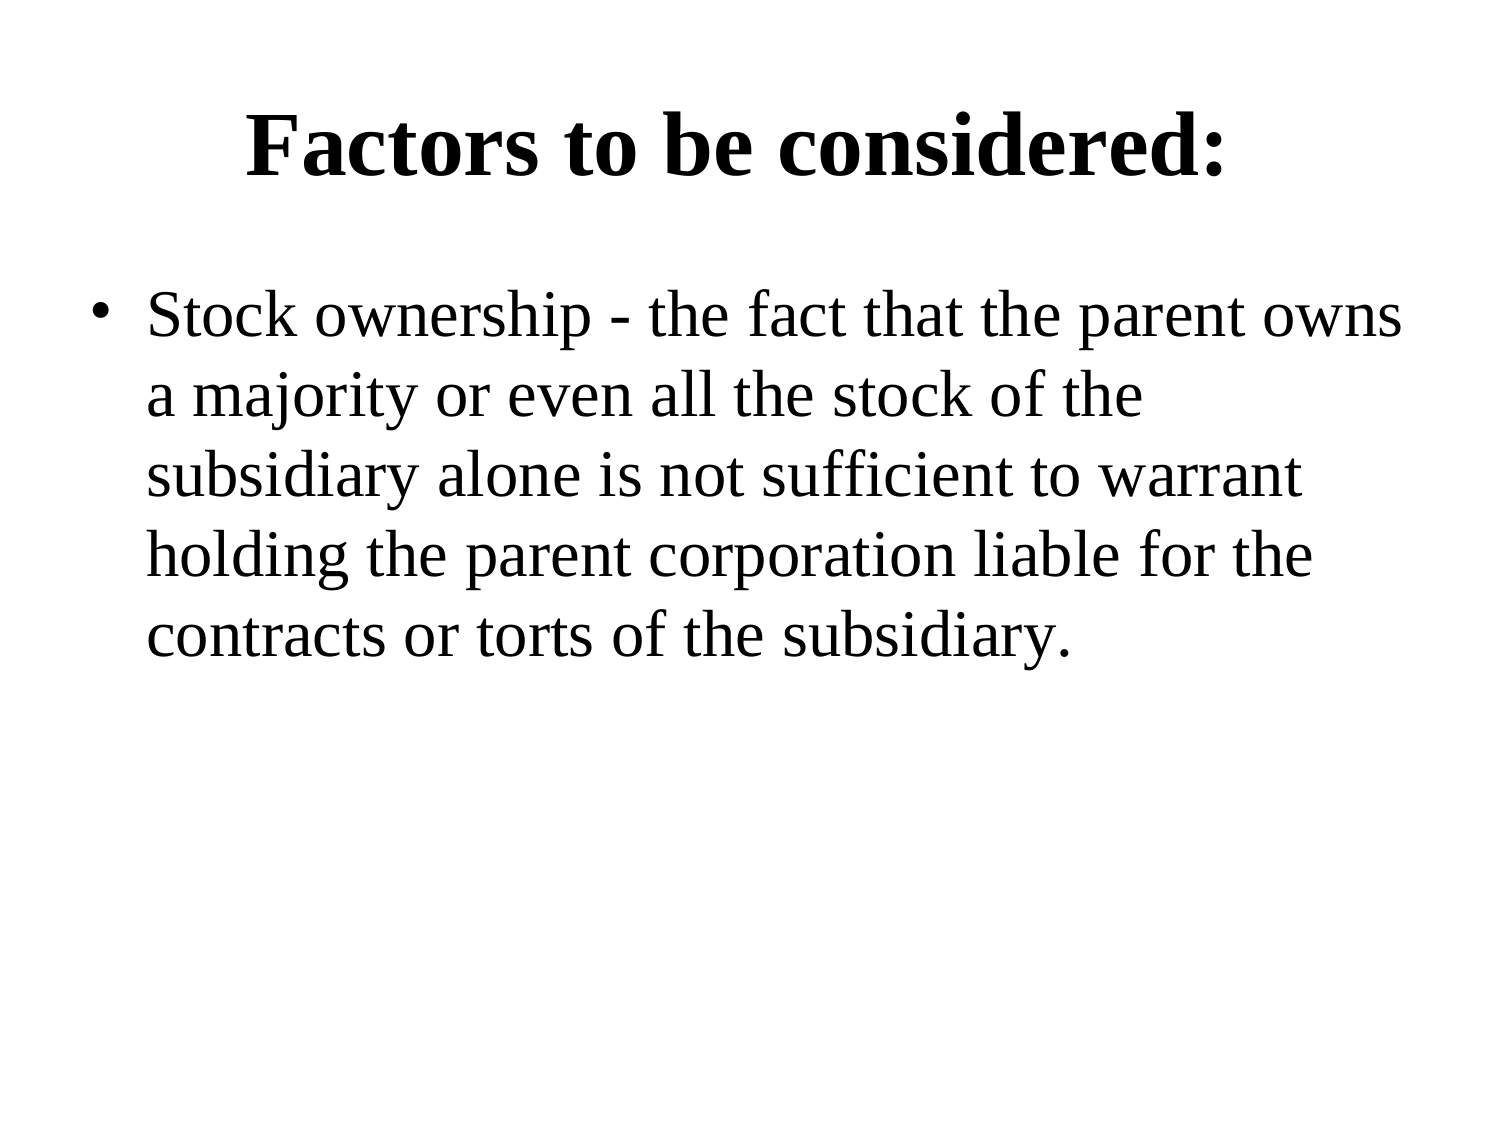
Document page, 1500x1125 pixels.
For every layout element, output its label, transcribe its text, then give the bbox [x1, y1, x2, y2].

title Factors to be considered: [75, 45, 1426, 233]
list Stock ownership - the fact that the parent owns a majority or even all the stock of the subsidiary alone is not sufficient to warrant holding the parent corporation liable for the contracts or torts of the subsidiary. [75, 262, 1426, 1005]
